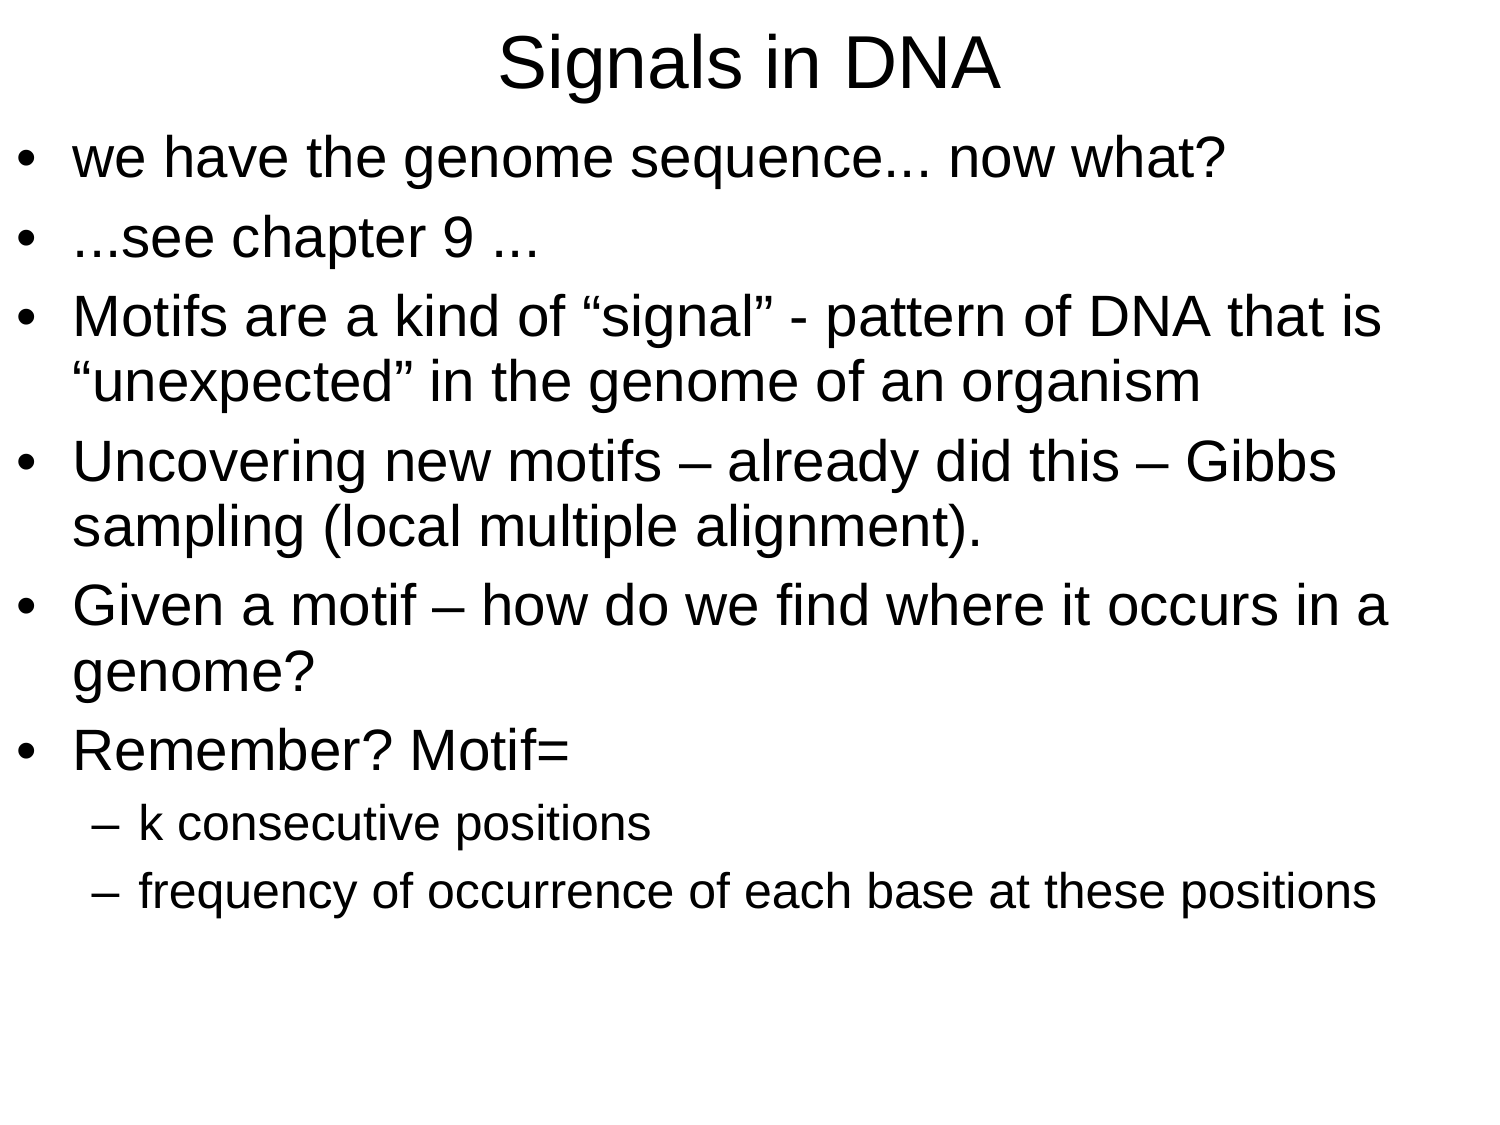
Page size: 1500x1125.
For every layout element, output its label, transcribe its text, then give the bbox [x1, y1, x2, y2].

list we have the genome sequence... now what? ...see chapter 9 ... Motifs are a kind of “signal” - pattern of DNA that is “unexpected” in the genome of an organism Uncovering new motifs – already did this – Gibbs sampling (local multiple alignment). Given a motif – how do we find where it occurs in a genome? Remember? Motif= k consecutive positions frequency of occurrence of each base at these positions [16, 124, 1500, 1111]
title Signals in DNA [0, 17, 1500, 108]
